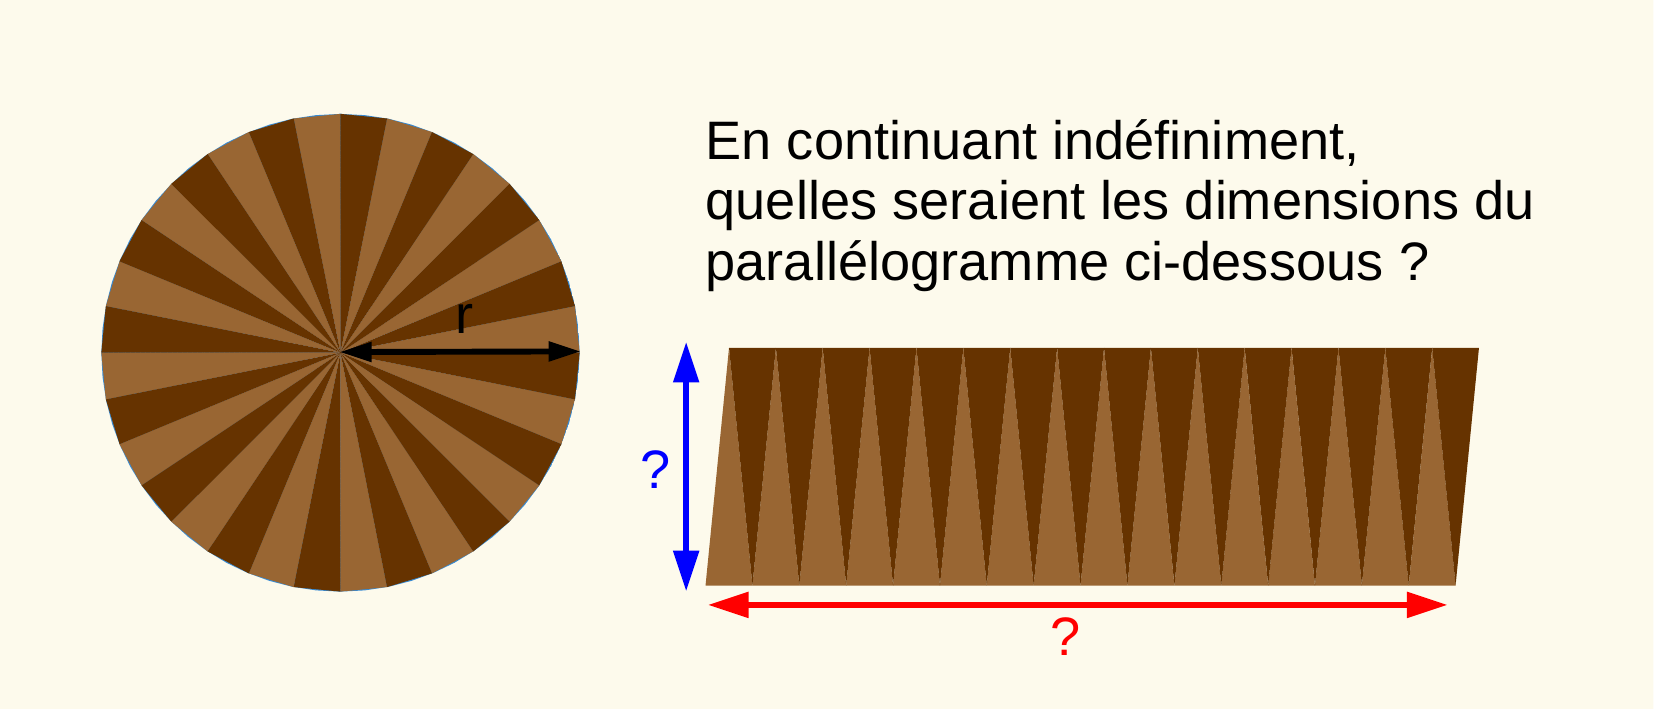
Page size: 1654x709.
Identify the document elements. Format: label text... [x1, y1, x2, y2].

text_box En continuant indéfiniment, quelles seraient les dimensions du parallélogramme ci-dessous ? [690, 102, 1566, 300]
text_box r [440, 277, 530, 451]
text_box [705, 347, 1479, 586]
text_box [101, 113, 580, 592]
text_box ? [625, 431, 715, 508]
text_box ? [1021, 598, 1111, 675]
